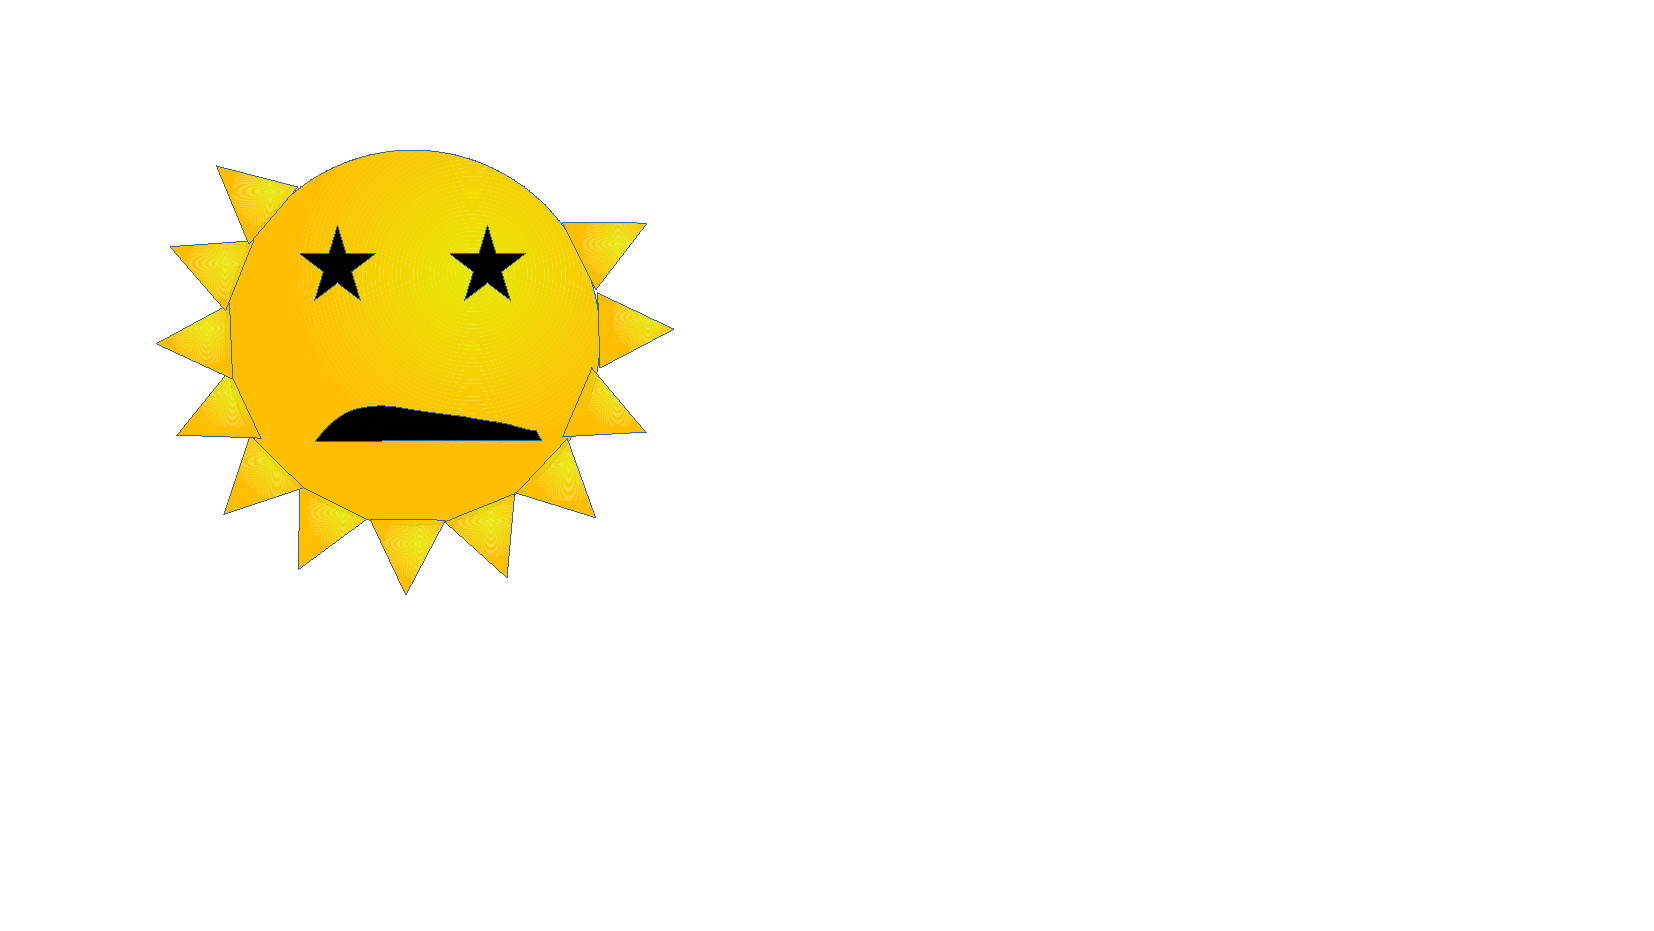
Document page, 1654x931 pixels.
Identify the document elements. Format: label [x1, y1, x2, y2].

text_box [156, 150, 674, 595]
